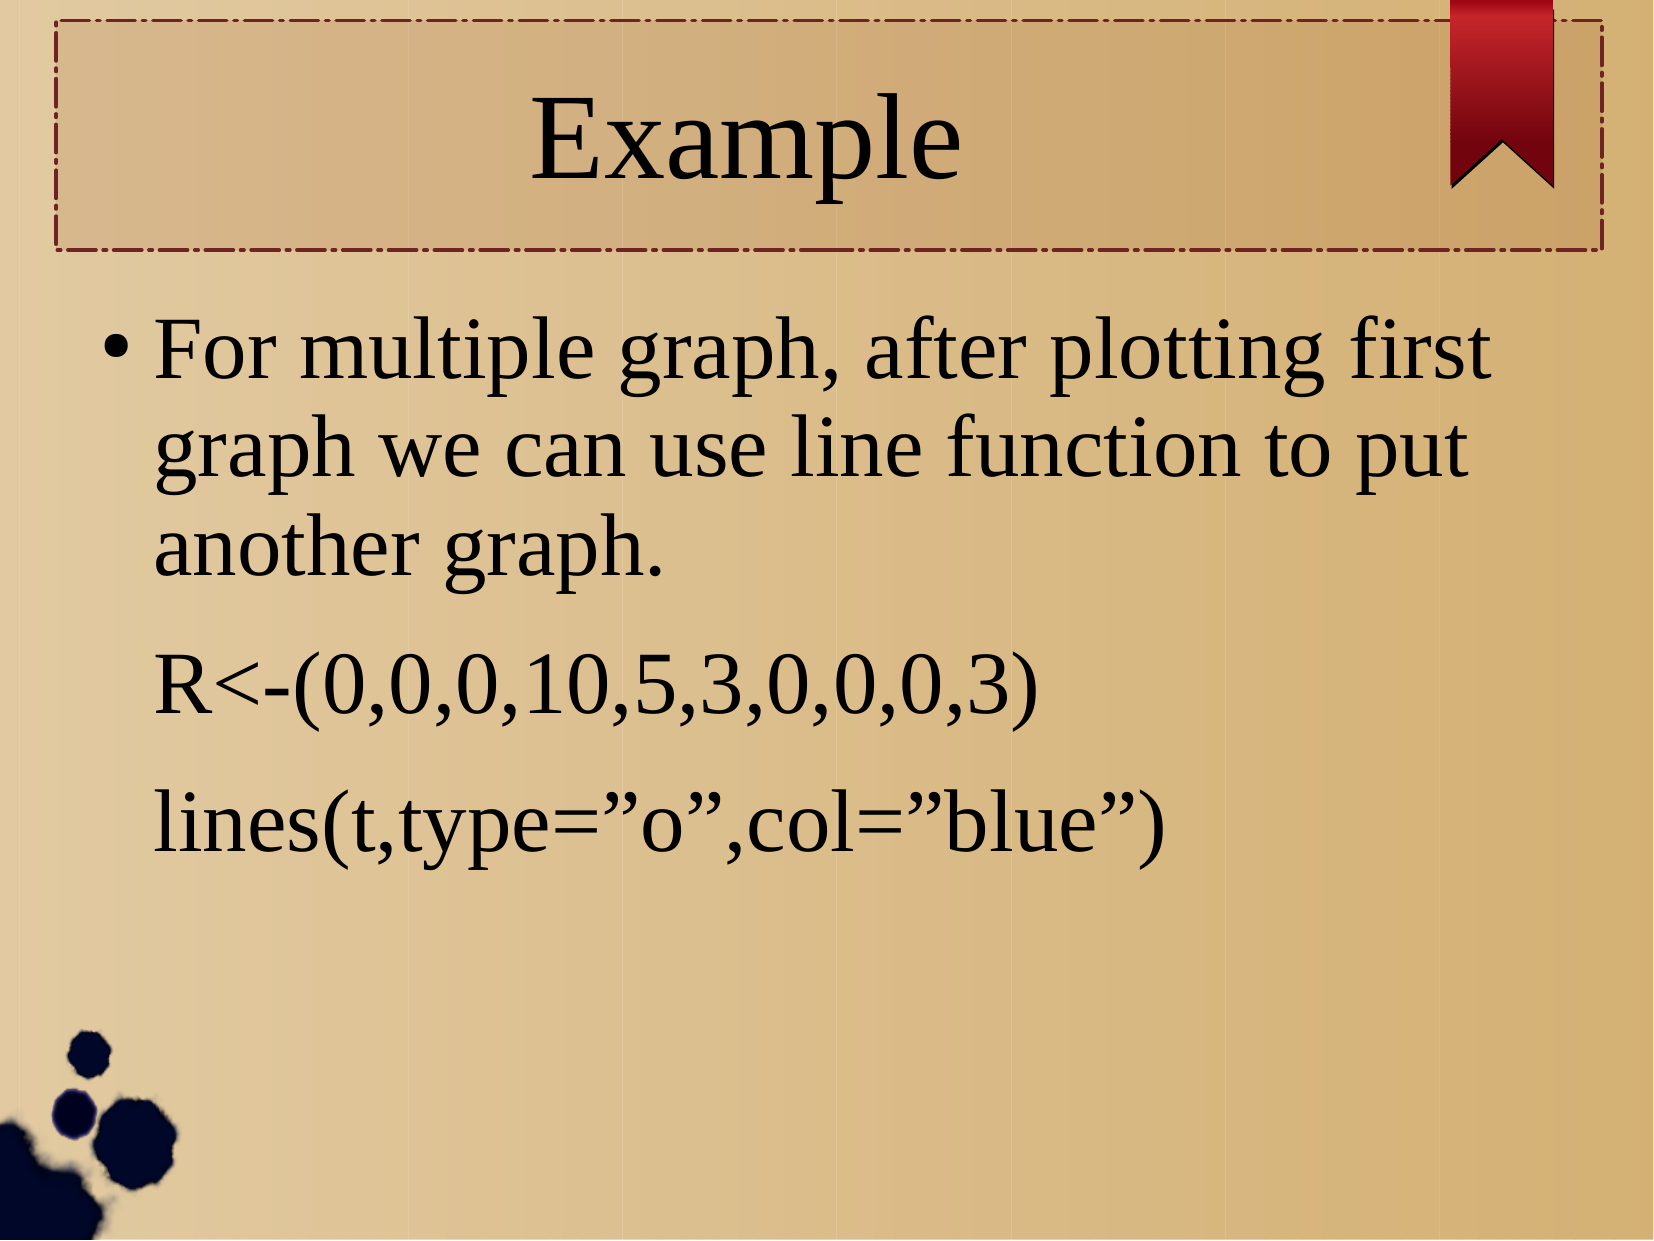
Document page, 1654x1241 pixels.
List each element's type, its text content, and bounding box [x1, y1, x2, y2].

title Example [82, 47, 1412, 229]
list For multiple graph, after plotting first graph we can use line function to put another graph. R<-(0,0,0,10,5,3,0,0,0,3) lines(t,type=”o”,col=”blue”) [82, 299, 1571, 1019]
